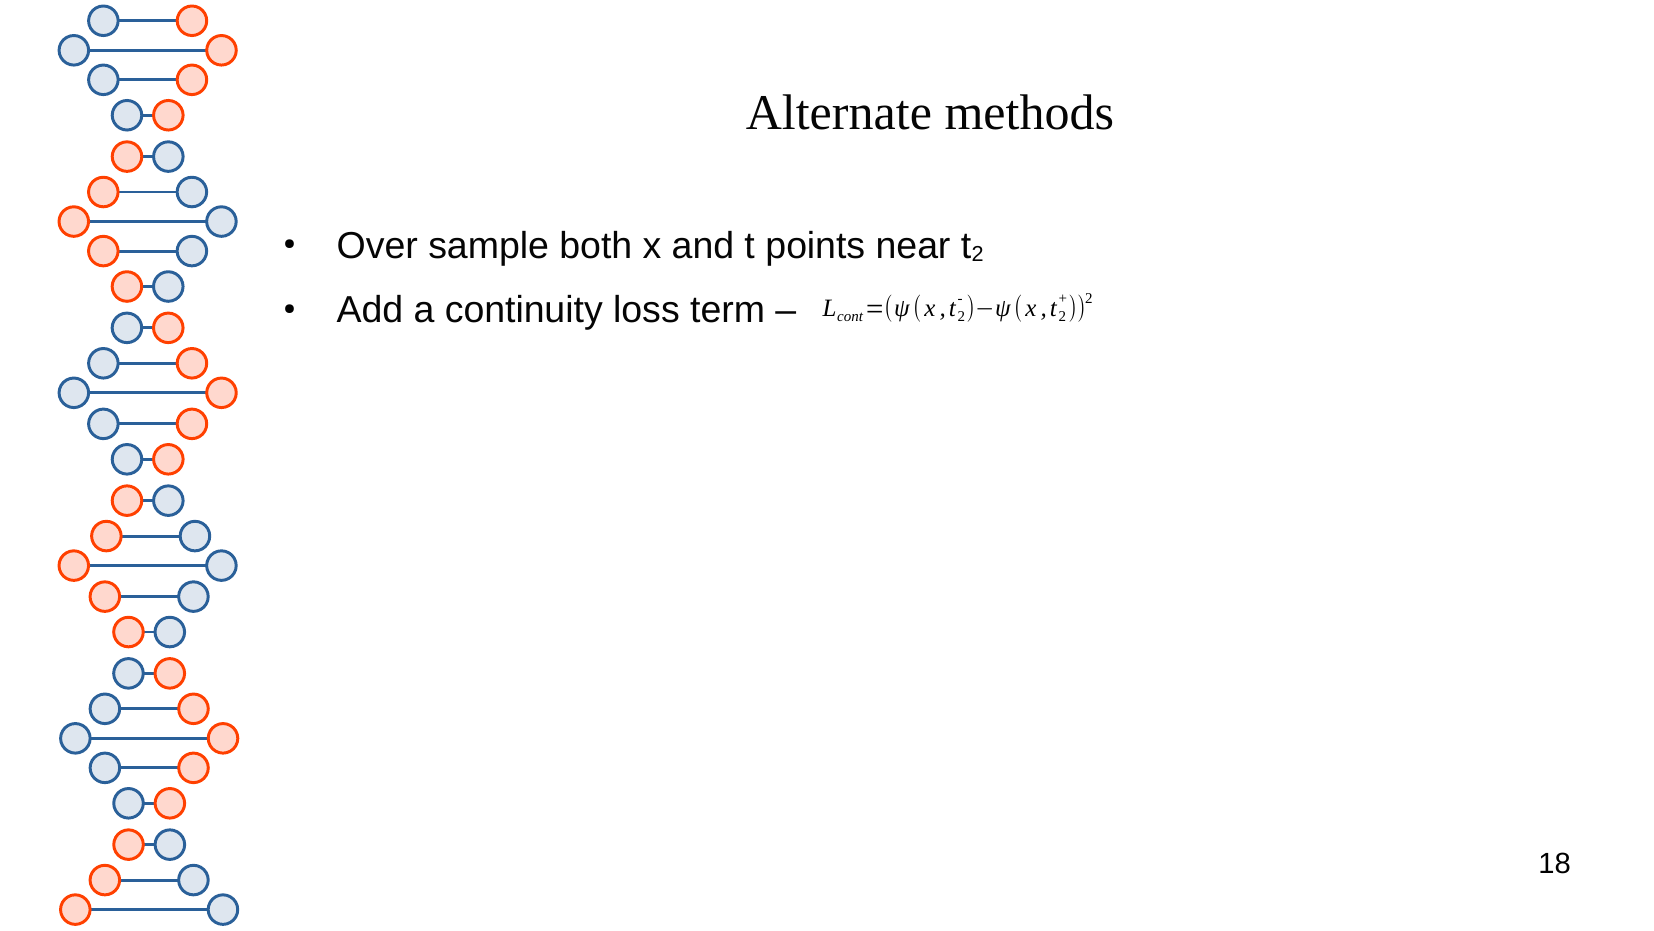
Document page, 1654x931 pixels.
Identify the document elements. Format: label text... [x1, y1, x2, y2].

title Alternate methods [265, 35, 1595, 189]
chart [821, 290, 1093, 325]
list Over sample both x and t points near t2 Add a continuity loss term – [265, 224, 1595, 764]
